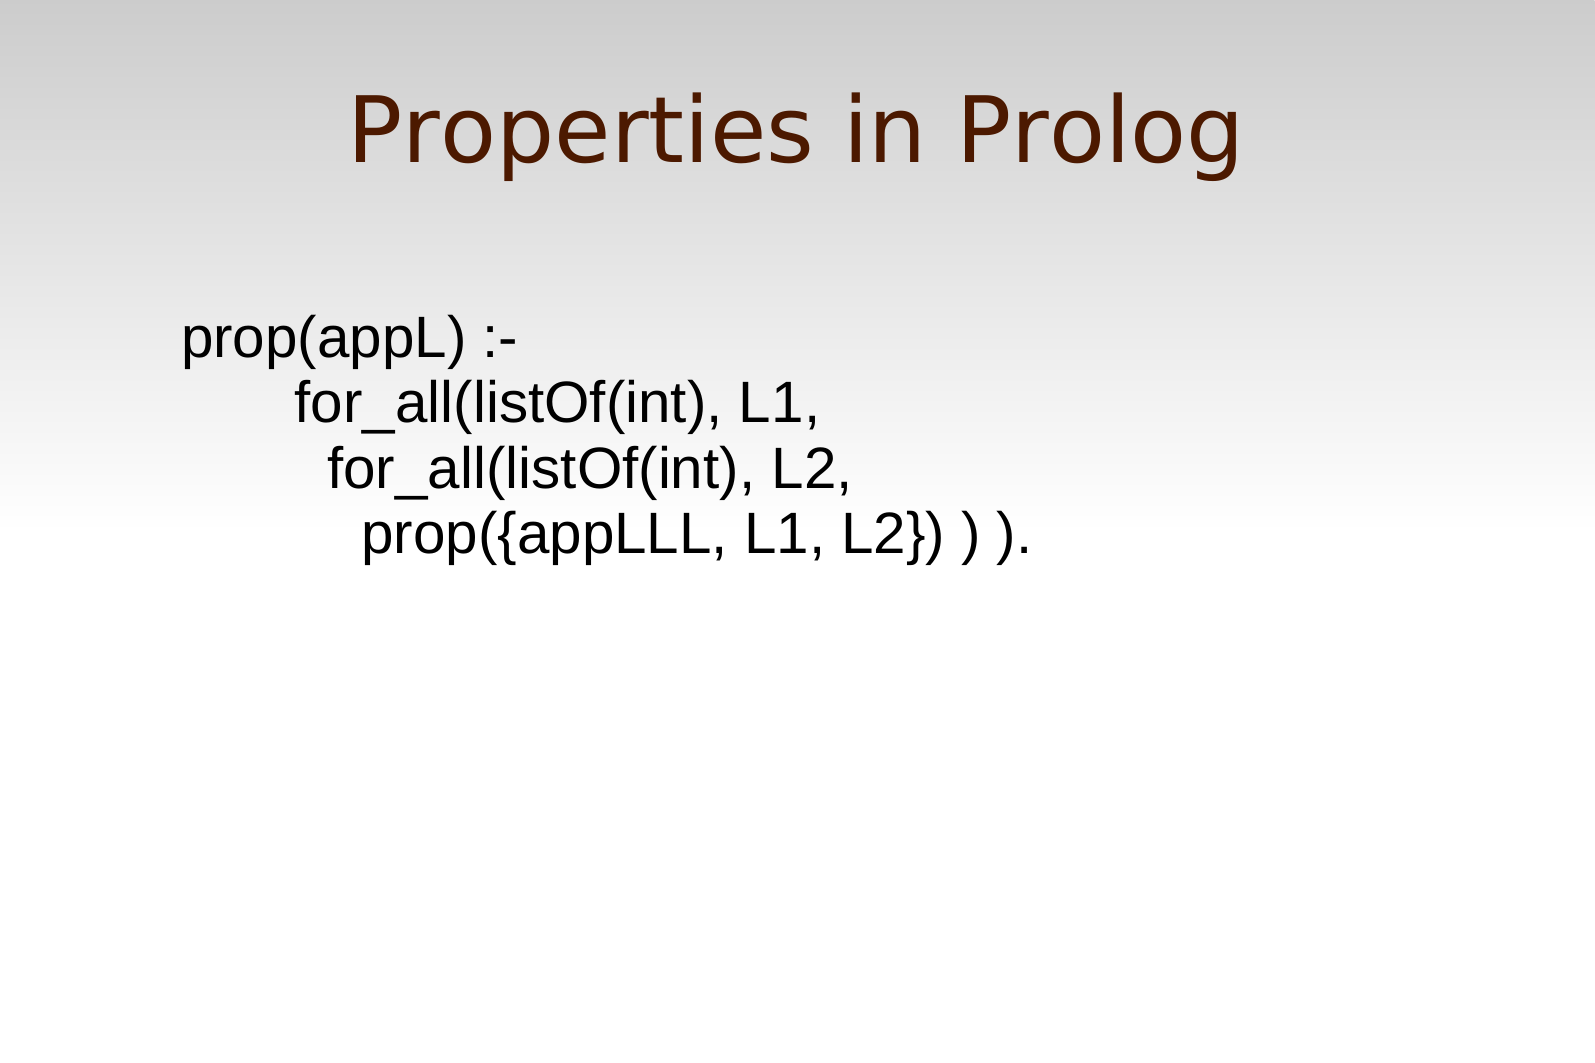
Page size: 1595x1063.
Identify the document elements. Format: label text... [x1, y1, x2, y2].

text_box prop(appL) :- for_all(listOf(int), L1, for_all(listOf(int), L2, ) ). [150, 297, 1426, 705]
title Properties in Prolog [79, 42, 1515, 220]
